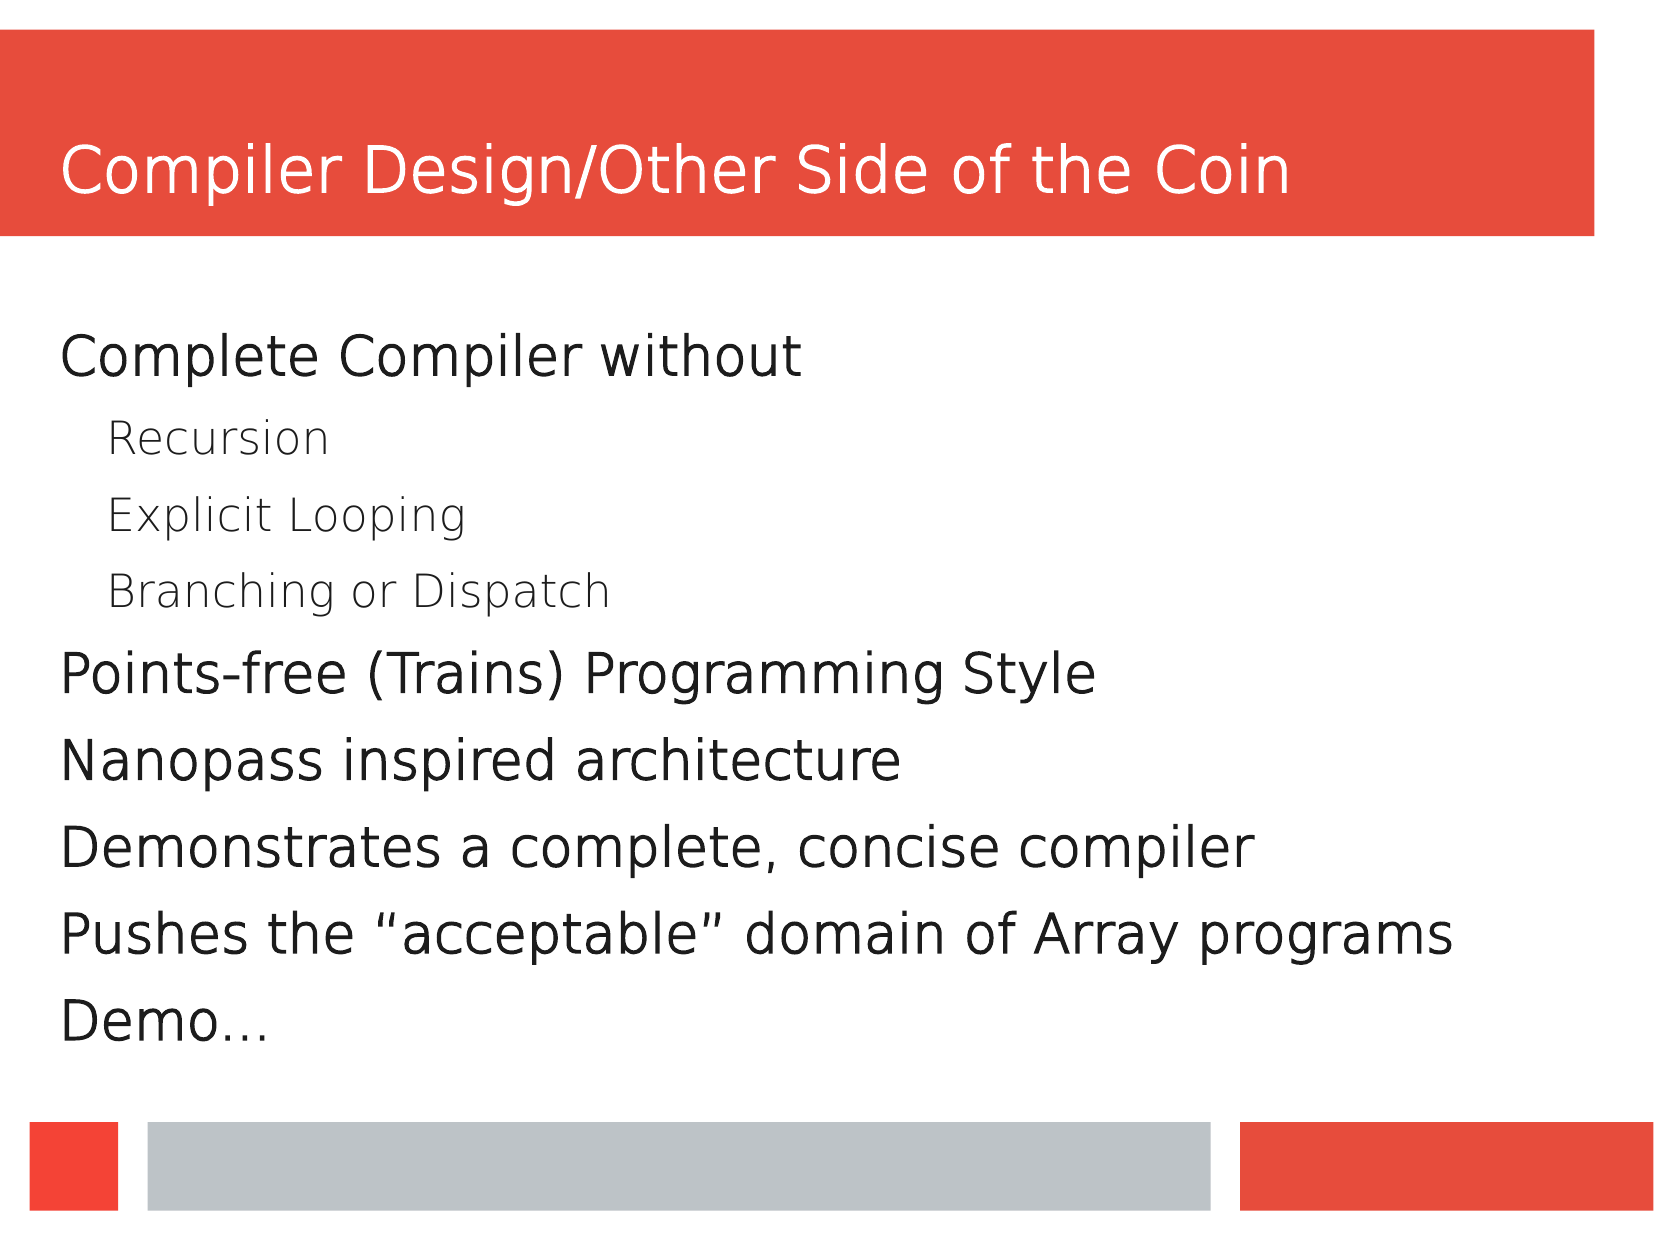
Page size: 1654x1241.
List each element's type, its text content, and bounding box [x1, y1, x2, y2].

title Compiler Design/Other Side of the Coin [59, 59, 1595, 207]
list Complete Compiler without Recursion Explicit Looping Branching or Dispatch Points-free (Trains) Programming Style Nanopass inspired architecture Demonstrates a complete, concise compiler Pushes the “acceptable” domain of Array programs Demo... [59, 324, 1565, 1093]
